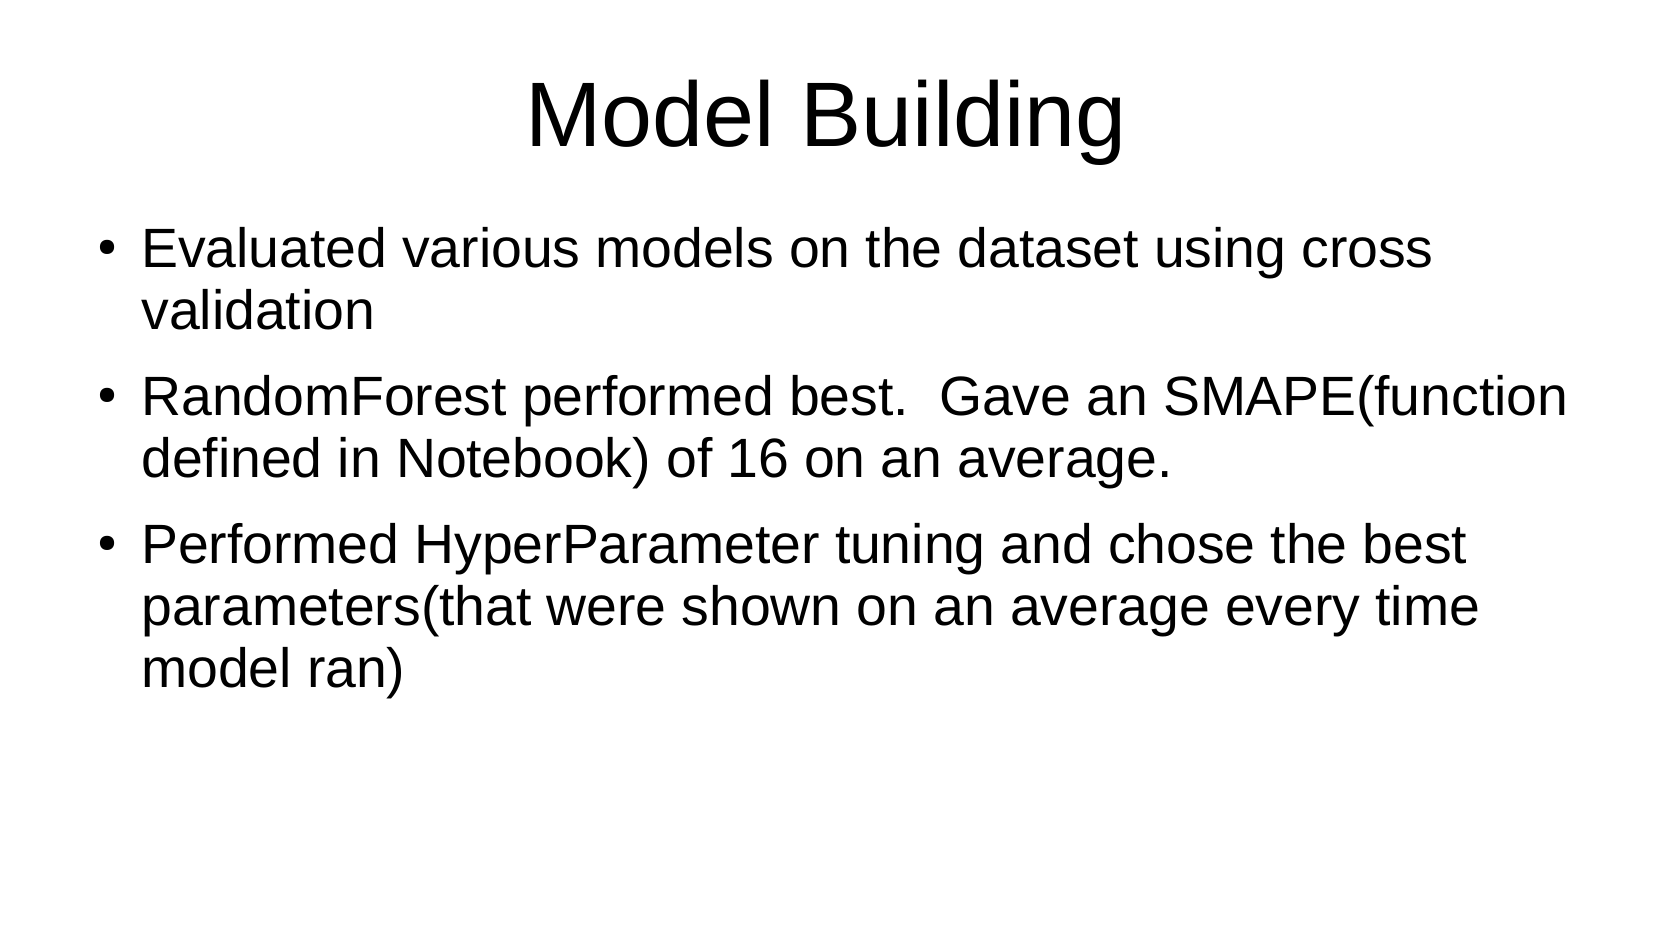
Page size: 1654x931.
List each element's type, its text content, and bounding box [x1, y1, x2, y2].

list Evaluated various models on the dataset using cross validation RandomForest performed best. Gave an SMAPE(function defined in Notebook) of 16 on an average. Performed HyperParameter tuning and chose the best parameters(that were shown on an average every time model ran) [82, 217, 1571, 758]
title Model Building [82, 37, 1571, 193]
